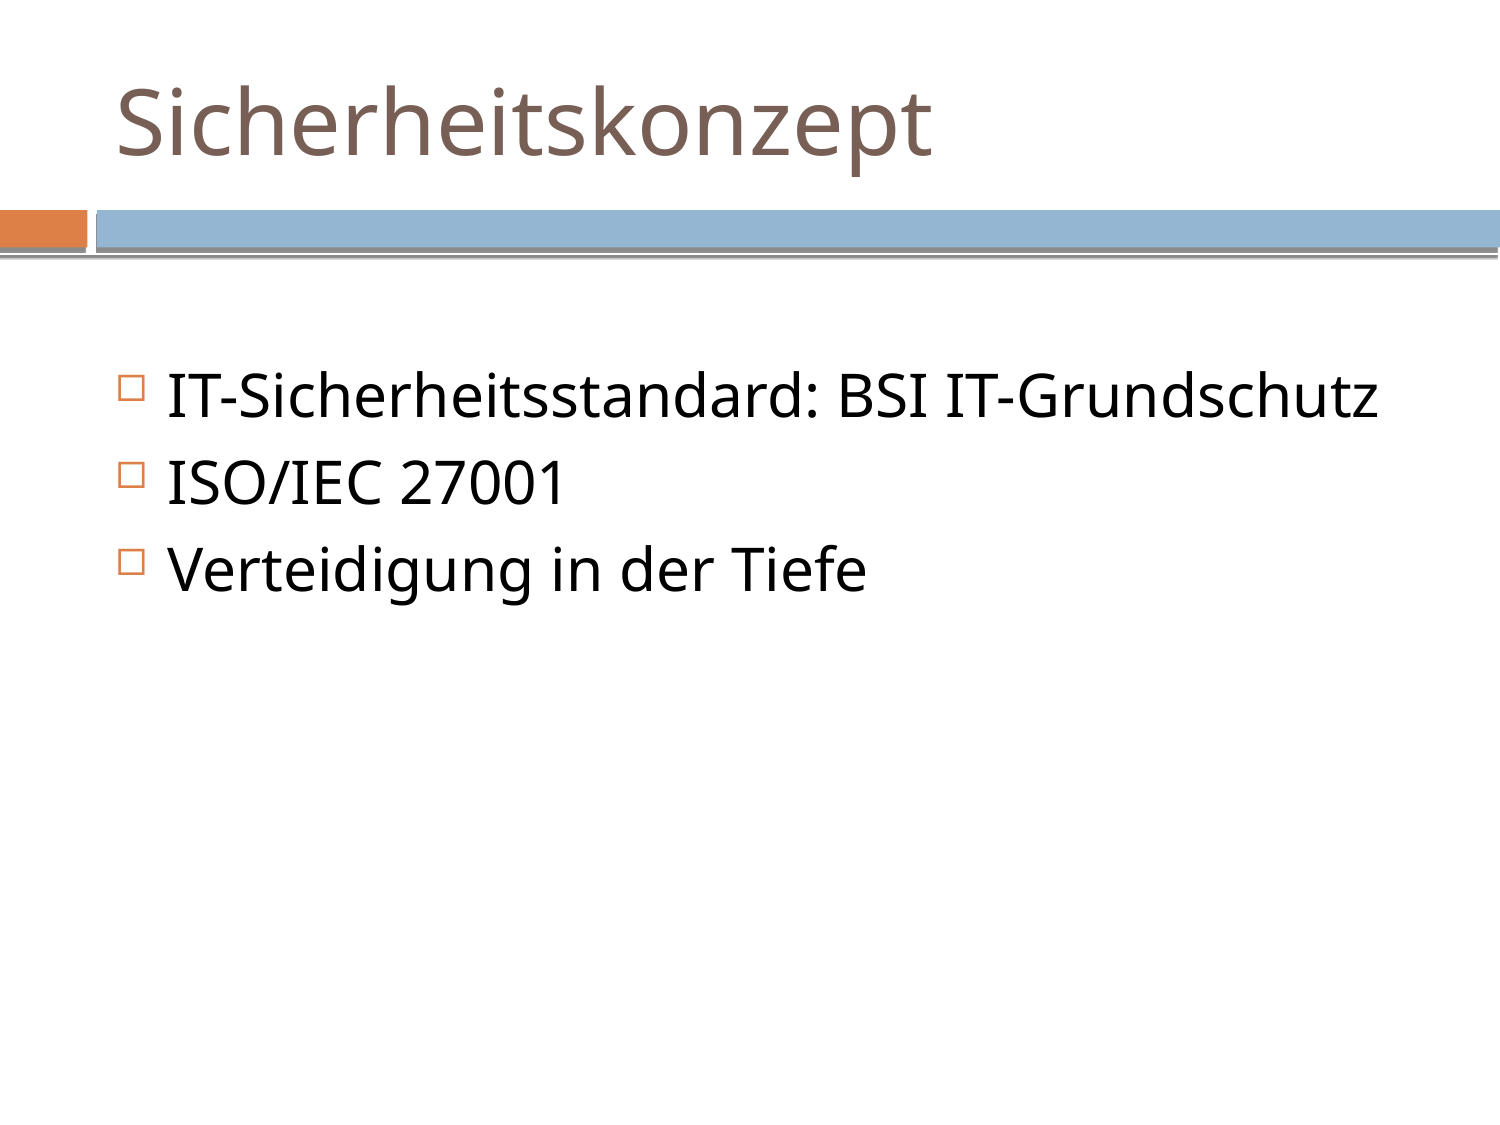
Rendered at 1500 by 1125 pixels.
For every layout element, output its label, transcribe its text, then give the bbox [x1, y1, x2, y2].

title Sicherheitskonzept [100, 37, 1438, 200]
list IT-Sicherheitsstandard: BSI IT-Grundschutz ISO/IEC 27001 Verteidigung in der Tiefe [100, 262, 1438, 1000]
